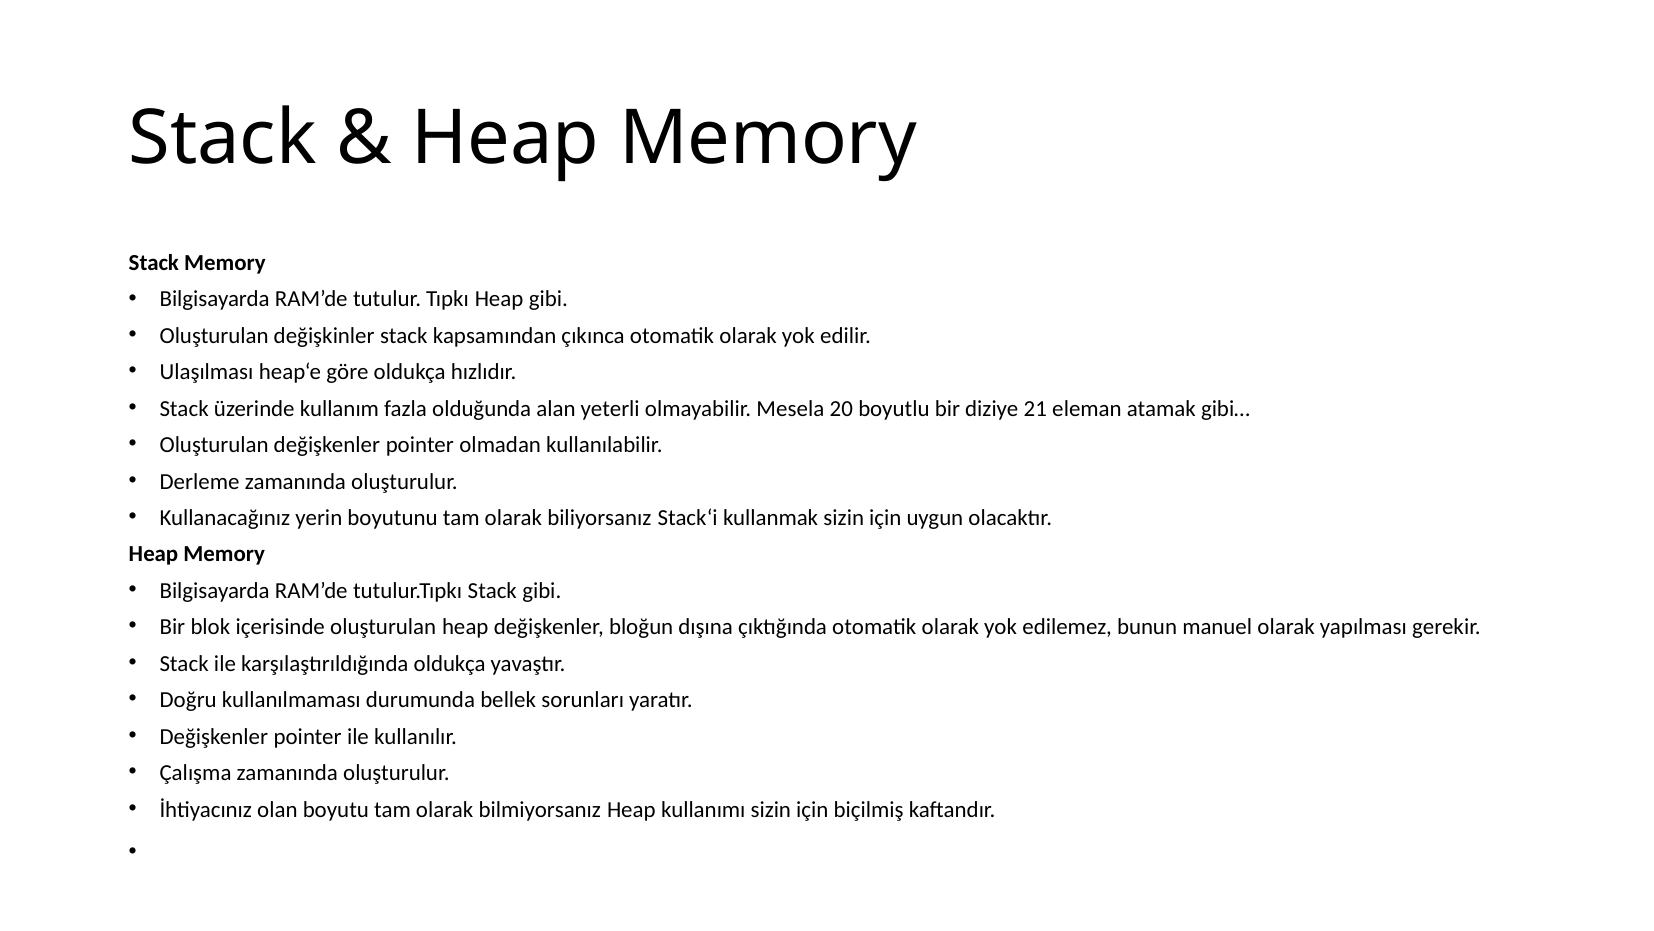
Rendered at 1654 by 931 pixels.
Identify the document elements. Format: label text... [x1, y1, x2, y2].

title Stack & Heap Memory [113, 49, 1540, 230]
list Stack Memory Bilgisayarda RAM’de tutulur. Tıpkı Heap gibi. Oluşturulan değişkinler stack kapsamından çıkınca otomatik olarak yok edilir. Ulaşılması heap‘e göre oldukça hızlıdır. Stack üzerinde kullanım fazla olduğunda alan yeterli olmayabilir. Mesela 20 boyutlu bir diziye 21 eleman atamak gibi… Oluşturulan değişkenler pointer olmadan kullanılabilir. Derleme zamanında oluşturulur. Kullanacağınız yerin boyutunu tam olarak biliyorsanız Stack‘i kullanmak sizin için uygun olacaktır. Heap Memory Bilgisayarda RAM’de tutulur.Tıpkı Stack gibi. Bir blok içerisinde oluşturulan heap değişkenler, bloğun dışına çıktığında otomatik olarak yok edilemez, bunun manuel olarak yapılması gerekir. Stack ile karşılaştırıldığında oldukça yavaştır. Doğru kullanılmaması durumunda bellek sorunları yaratır. Değişkenler pointer ile kullanılır. Çalışma zamanında oluşturulur. İhtiyacınız olan boyutu tam olarak bilmiyorsanız Heap kullanımı sizin için biçilmiş kaftandır. [113, 247, 1540, 838]
